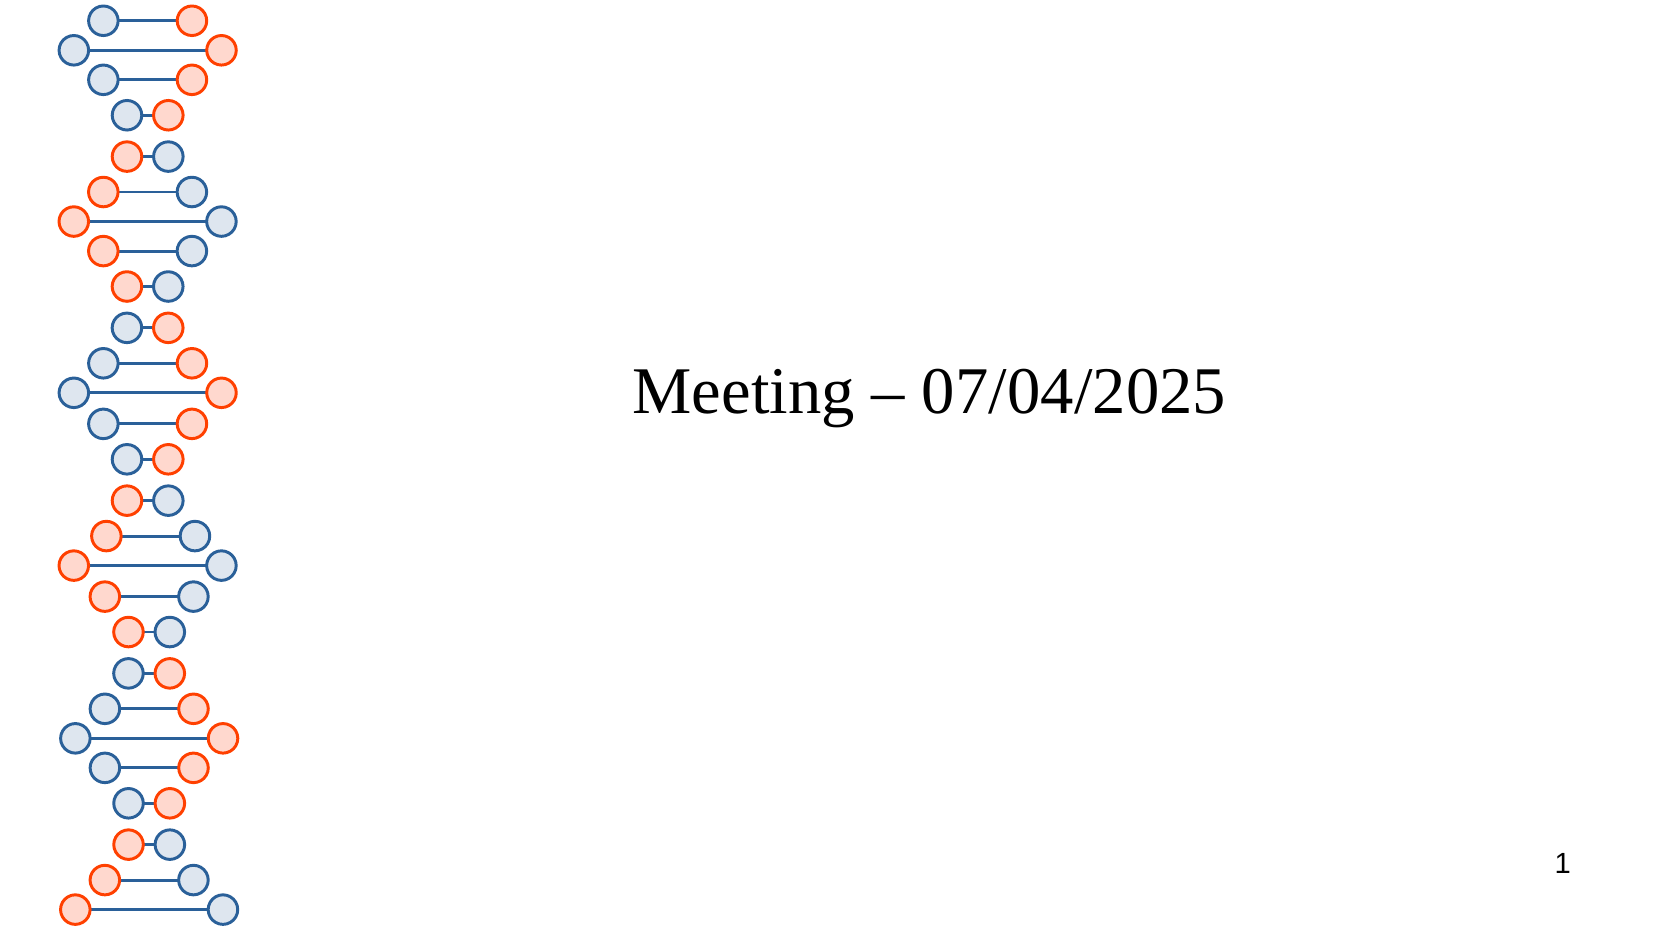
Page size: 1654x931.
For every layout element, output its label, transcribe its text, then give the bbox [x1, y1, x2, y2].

subtitle Meeting – 07/04/2025 [265, 35, 1595, 748]
